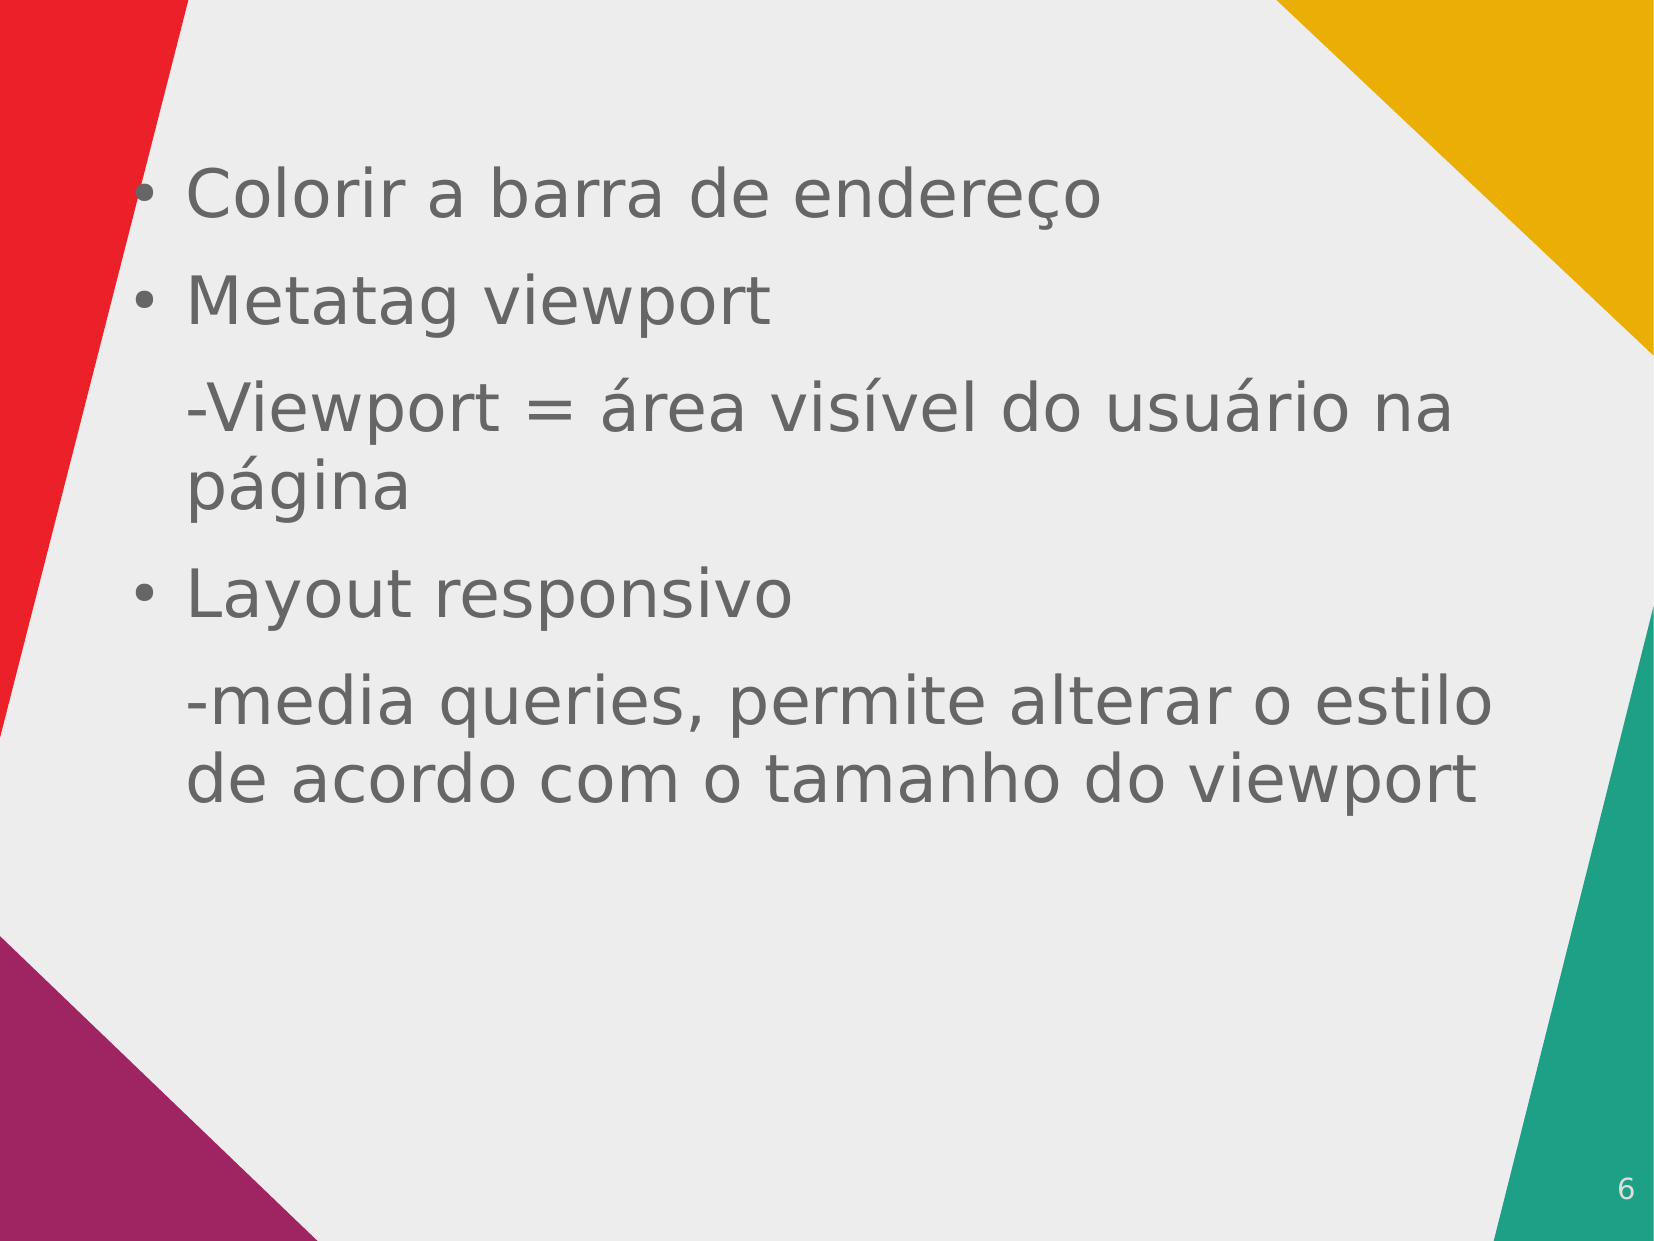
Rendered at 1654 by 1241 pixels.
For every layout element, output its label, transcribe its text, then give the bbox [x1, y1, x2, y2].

title [114, 73, 1539, 155]
list Colorir a barra de endereço Metatag viewport -Viewport = área visível do usuário na página Layout responsivo -media queries, permite alterar o estilo de acordo com o tamanho do viewport [114, 155, 1539, 886]
